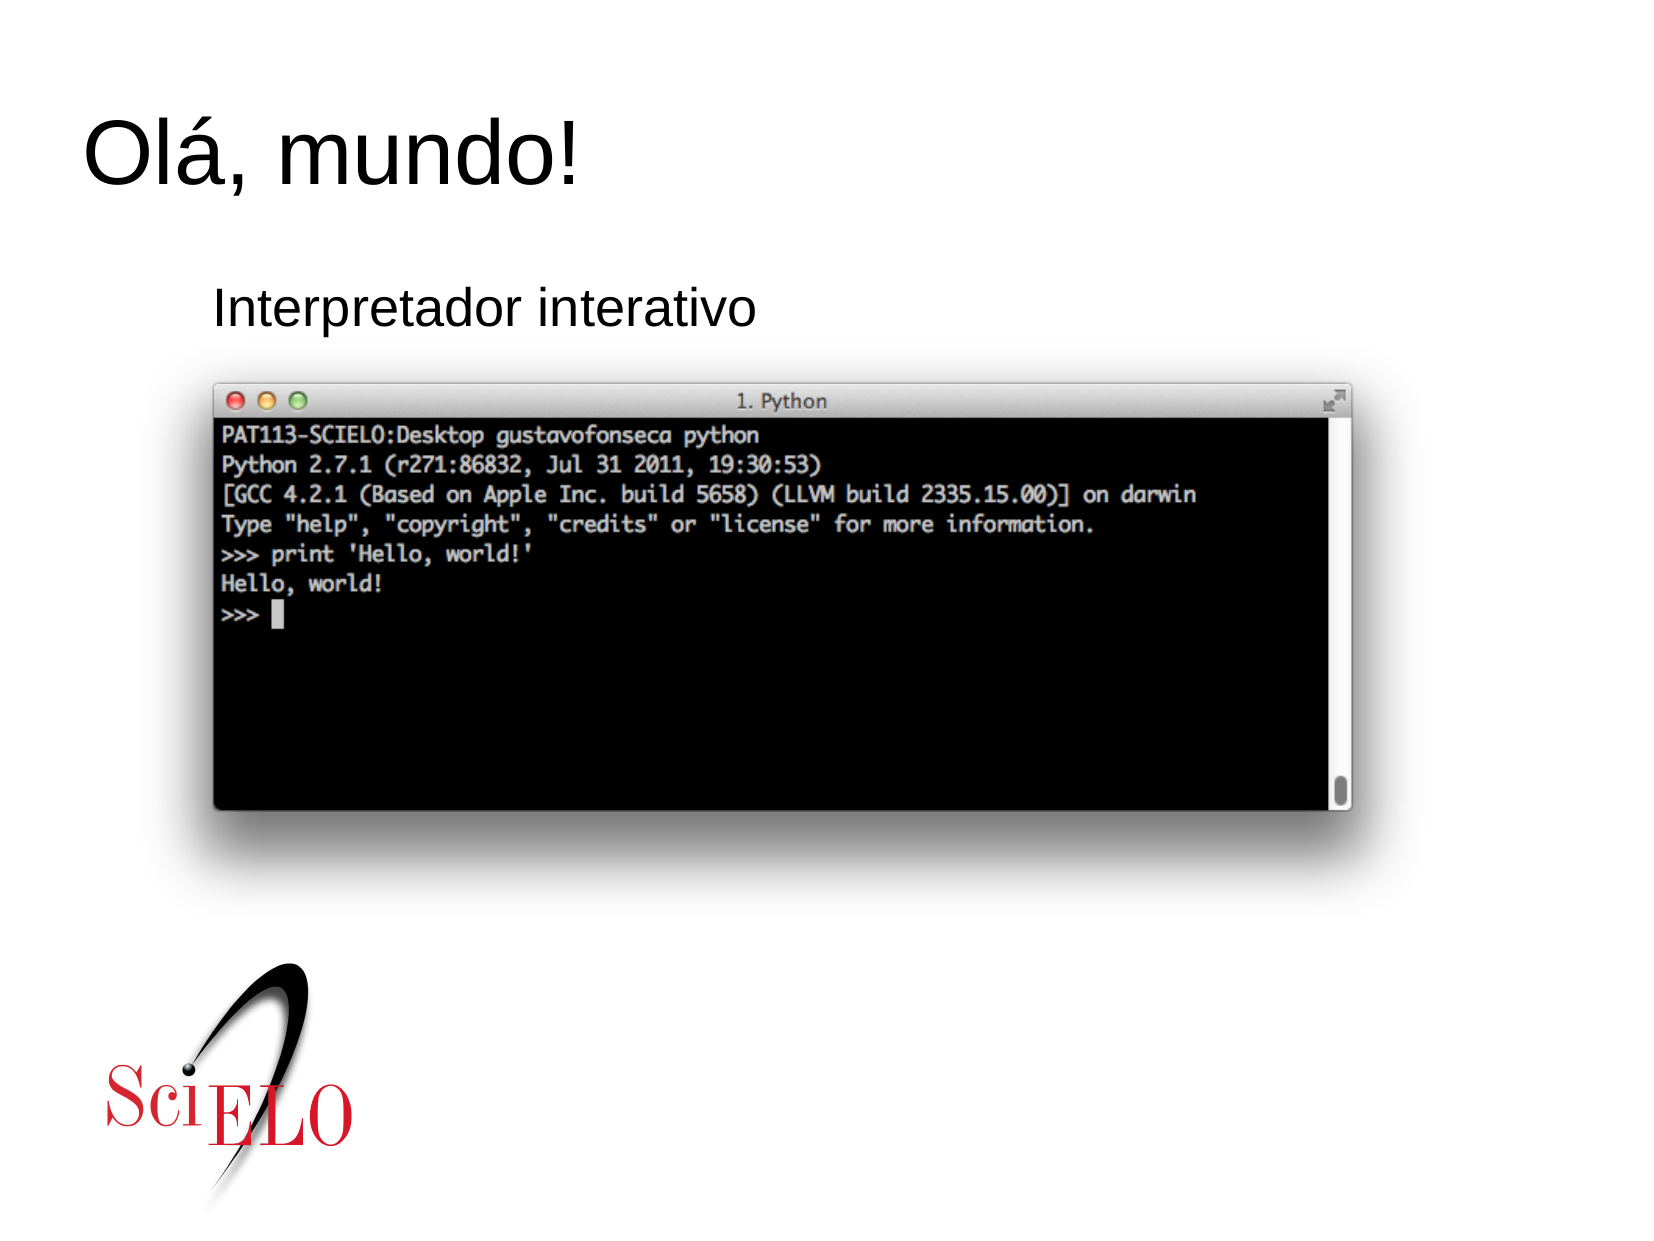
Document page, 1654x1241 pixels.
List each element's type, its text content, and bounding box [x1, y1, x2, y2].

text_box Interpretador interativo [94, 256, 993, 360]
picture [125, 329, 1441, 934]
subtitle [139, 343, 1595, 1063]
picture [81, 944, 367, 1231]
title Olá, mundo! [82, 49, 1571, 257]
